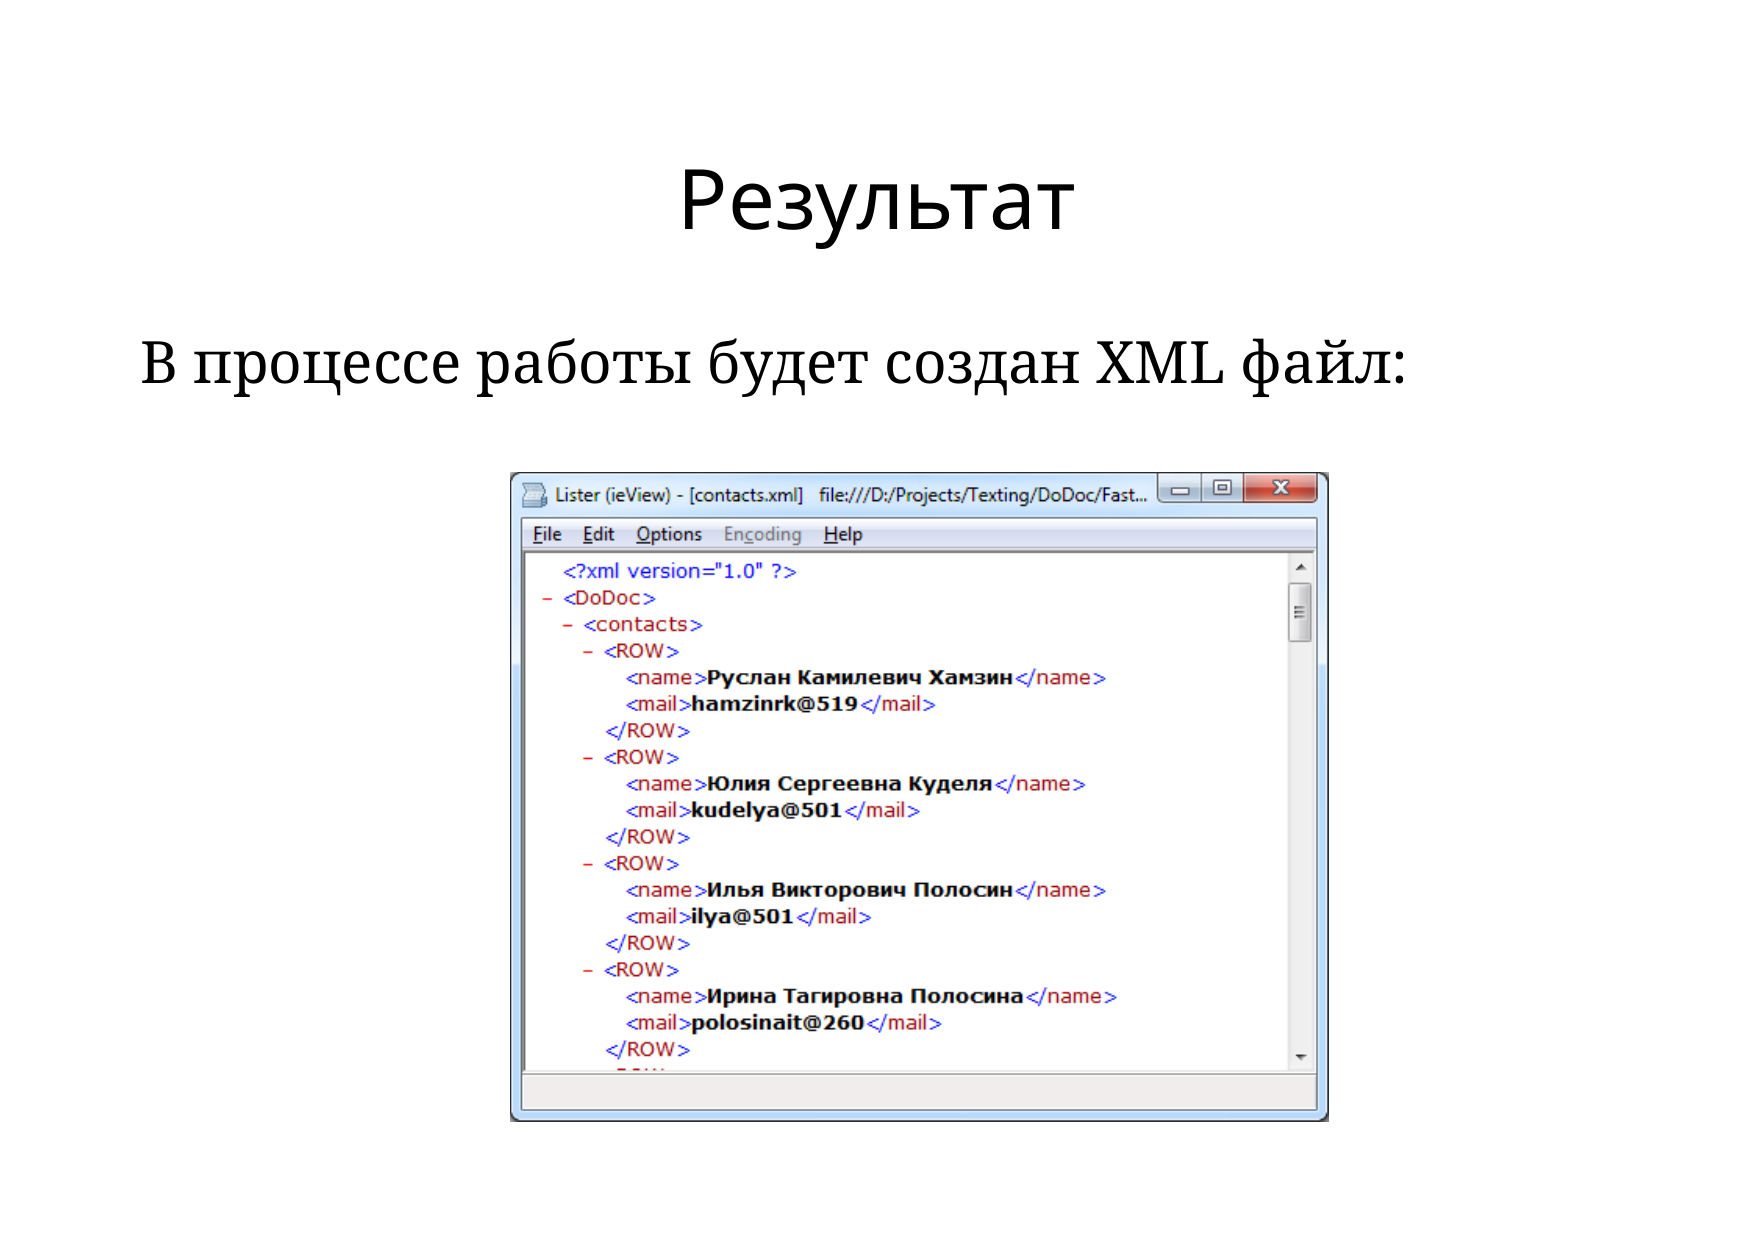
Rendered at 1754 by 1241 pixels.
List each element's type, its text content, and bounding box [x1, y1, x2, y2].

list В процессе работы будет создан XML файл: [140, 321, 1614, 1063]
title Результат [140, 103, 1614, 292]
picture [510, 472, 1329, 1123]
